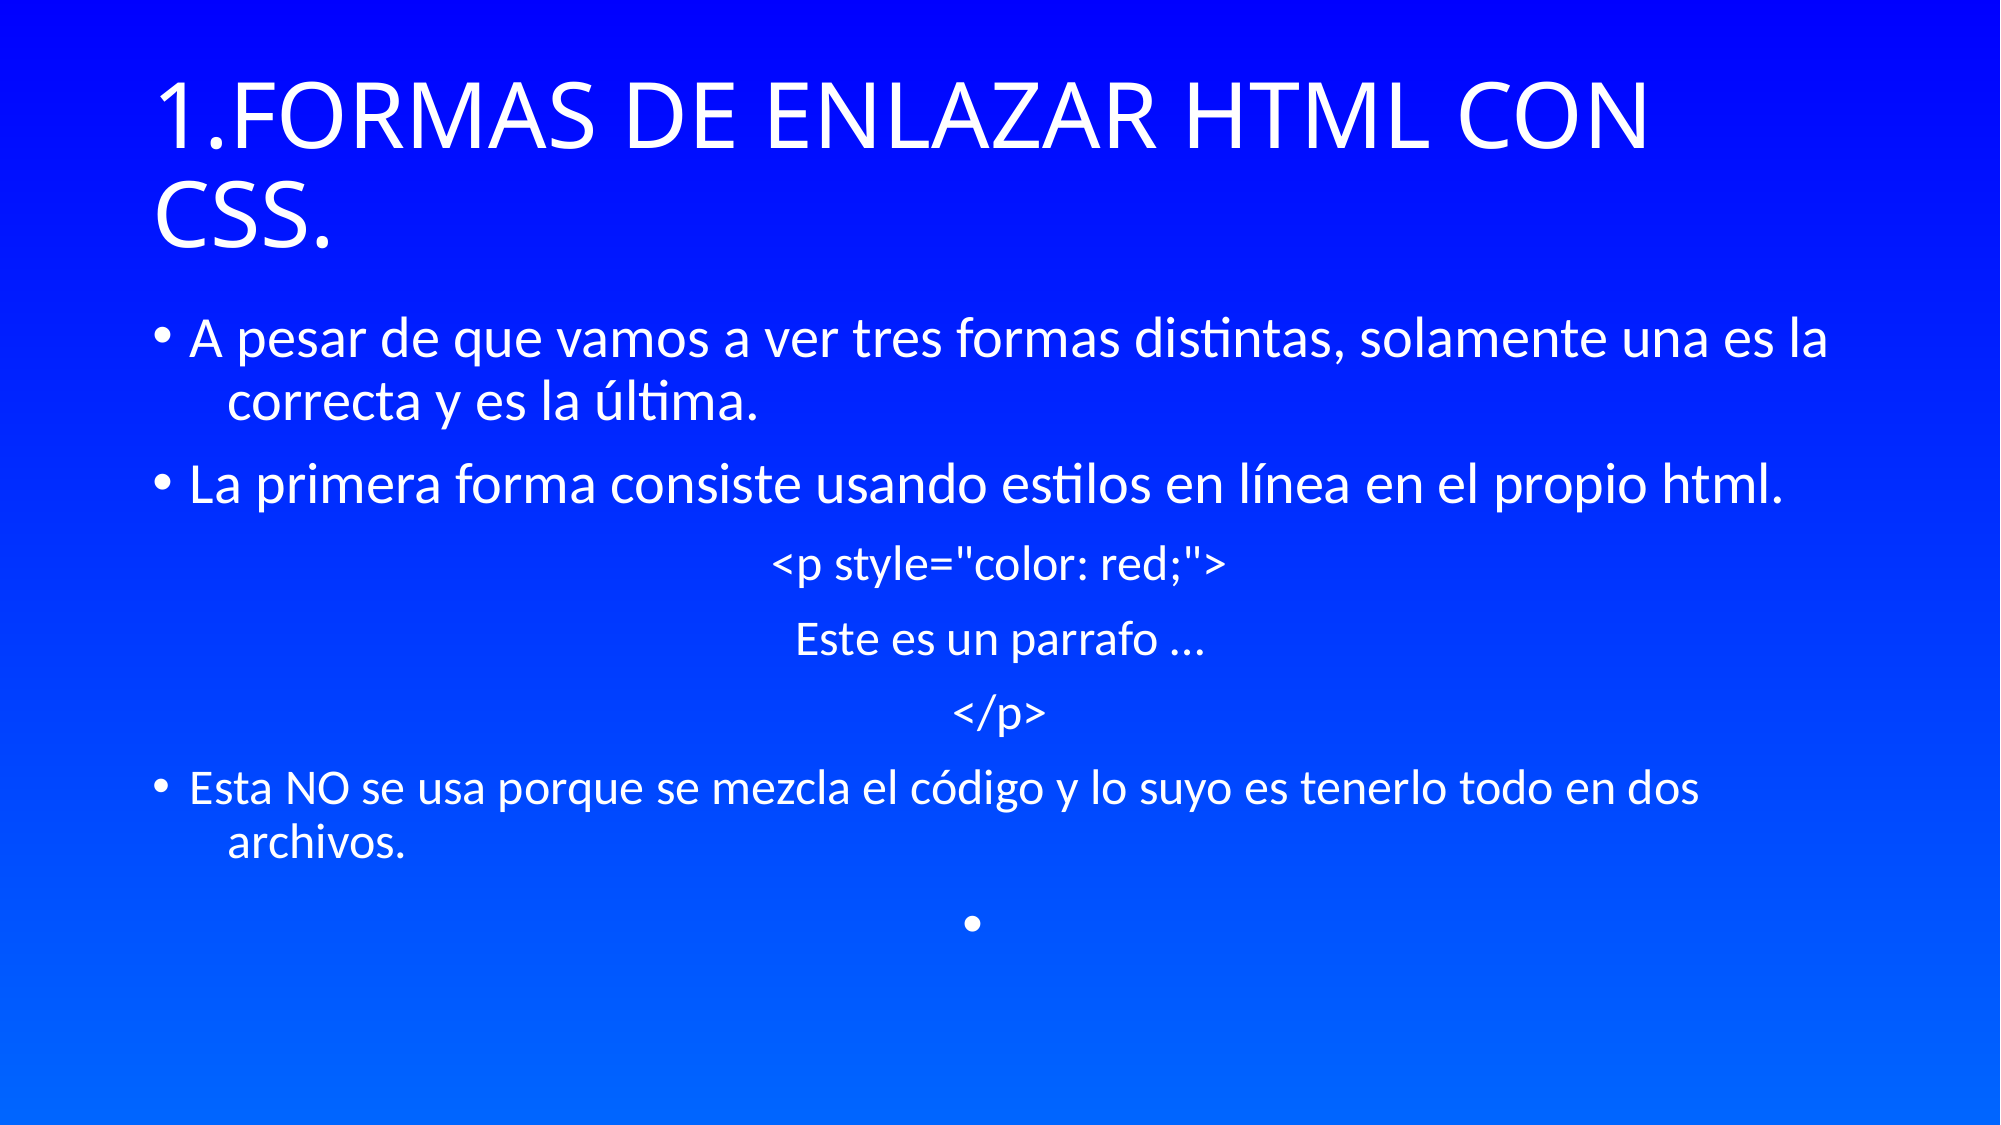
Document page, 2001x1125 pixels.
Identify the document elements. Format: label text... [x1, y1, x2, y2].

list A pesar de que vamos a ver tres formas distintas, solamente una es la correcta y es la última. La primera forma consiste usando estilos en línea en el propio html. <p style="color: red;"> Este es un parrafo … </p> Esta NO se usa porque se mezcla el código y lo suyo es tenerlo todo en dos archivos. [137, 299, 1863, 1014]
title 1.FORMAS DE ENLAZAR HTML CON CSS. [137, 59, 1863, 278]
